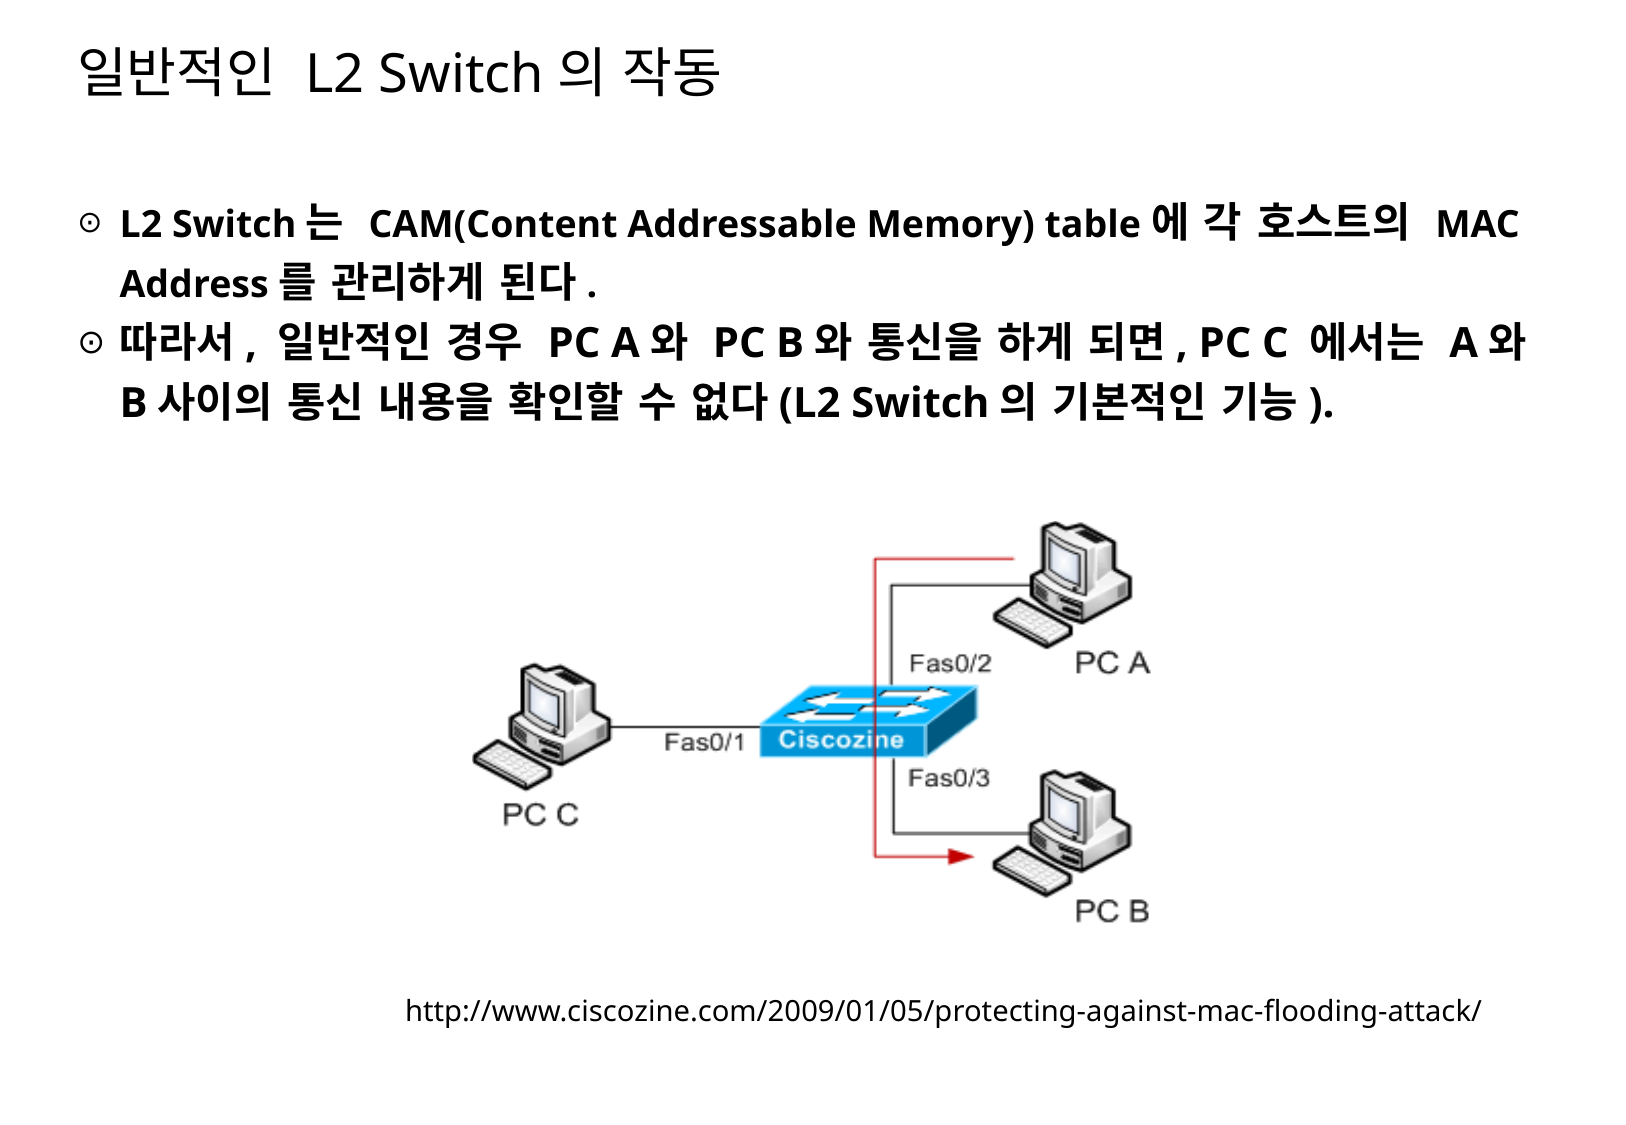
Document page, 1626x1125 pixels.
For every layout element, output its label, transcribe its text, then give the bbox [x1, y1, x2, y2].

picture [472, 521, 1153, 932]
text_box L2 Switch는 CAM(Content Addressable Memory) table에 각 호스트의 MAC Address를 관리하게 된다. 따라서, 일반적인 경우 PC A와 PC B와 통신을 하게 되면, PC C 에서는 A와 B사이의 통신 내용을 확인할 수 없다(L2 Switch의 기본적인 기능). [62, 178, 1563, 415]
text_box 일반적인 L2 Switch의 작동 [62, 30, 1526, 131]
text_box http://www.ciscozine.com/2009/01/05/protecting-against-mac-flooding-attack/ [268, 985, 1498, 1036]
